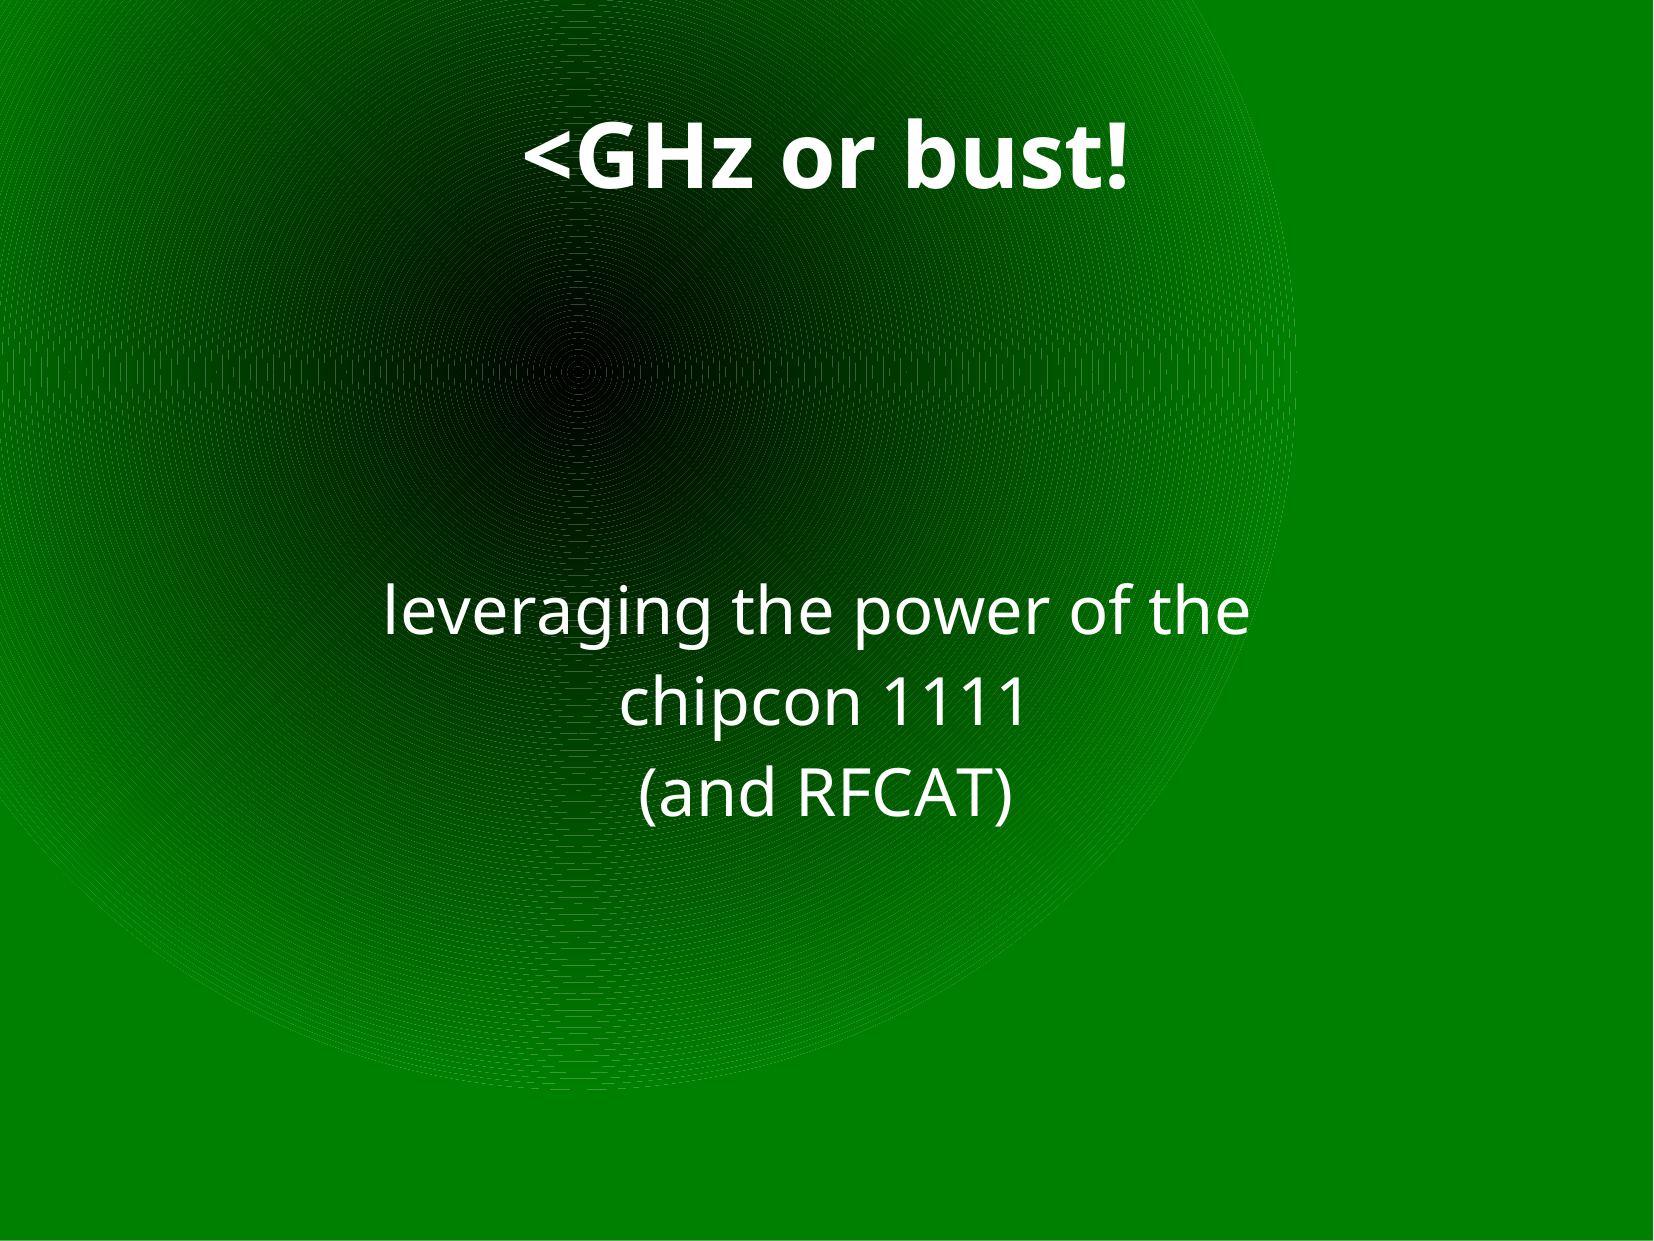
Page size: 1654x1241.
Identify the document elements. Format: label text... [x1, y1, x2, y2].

subtitle leveraging the power of the chipcon 1111 (and RFCAT) [82, 290, 1571, 1109]
title <GHz or bust! [82, 49, 1571, 257]
